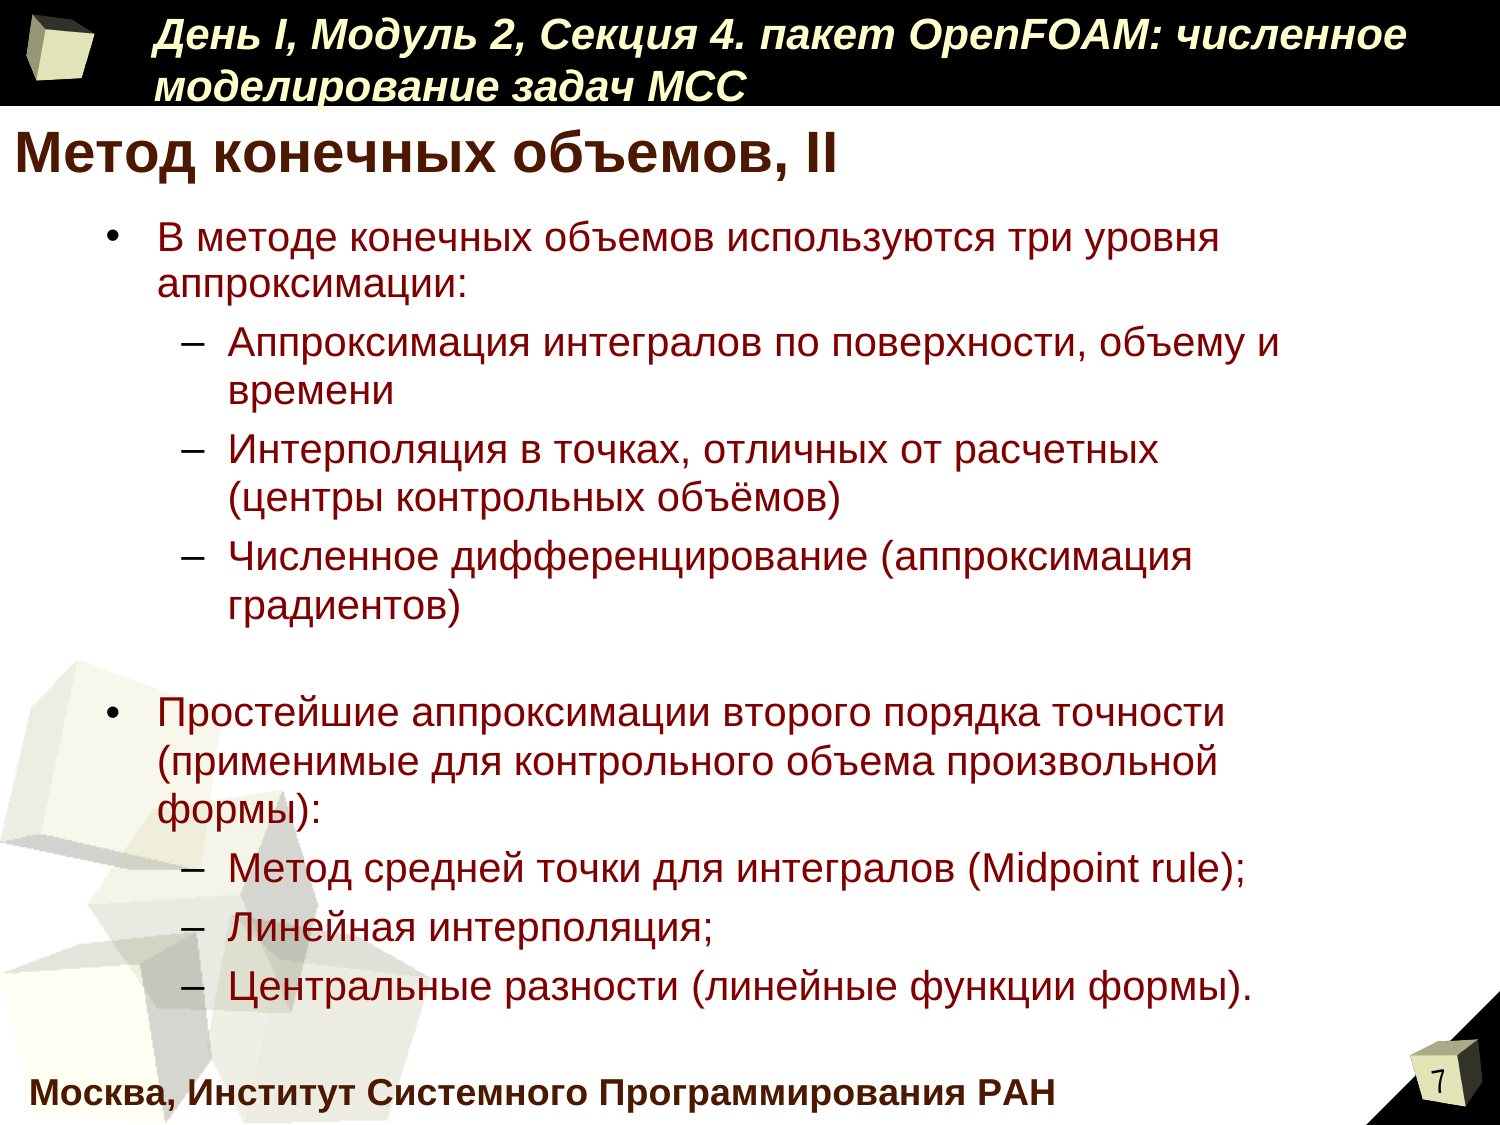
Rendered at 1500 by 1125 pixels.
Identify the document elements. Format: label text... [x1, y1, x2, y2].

text_box Метод конечных объемов, II [0, 106, 1500, 192]
list В методе конечных объемов используются три уровня аппроксимации: Аппроксимация интегралов по поверхности, объему и времени Интерполяция в точках, отличных от расчетных (центры контрольных объёмов) Численное дифференцирование (аппроксимация градиентов) Простейшие аппроксимации второго порядка точности (применимые для контрольного объема произвольной формы): Метод средней точки для интегралов (Midpoint rule); Линейная интерполяция; Центральные разности (линейные функции формы). [88, 214, 1368, 1014]
picture [0, 659, 433, 1125]
picture [423, 1088, 433, 1102]
